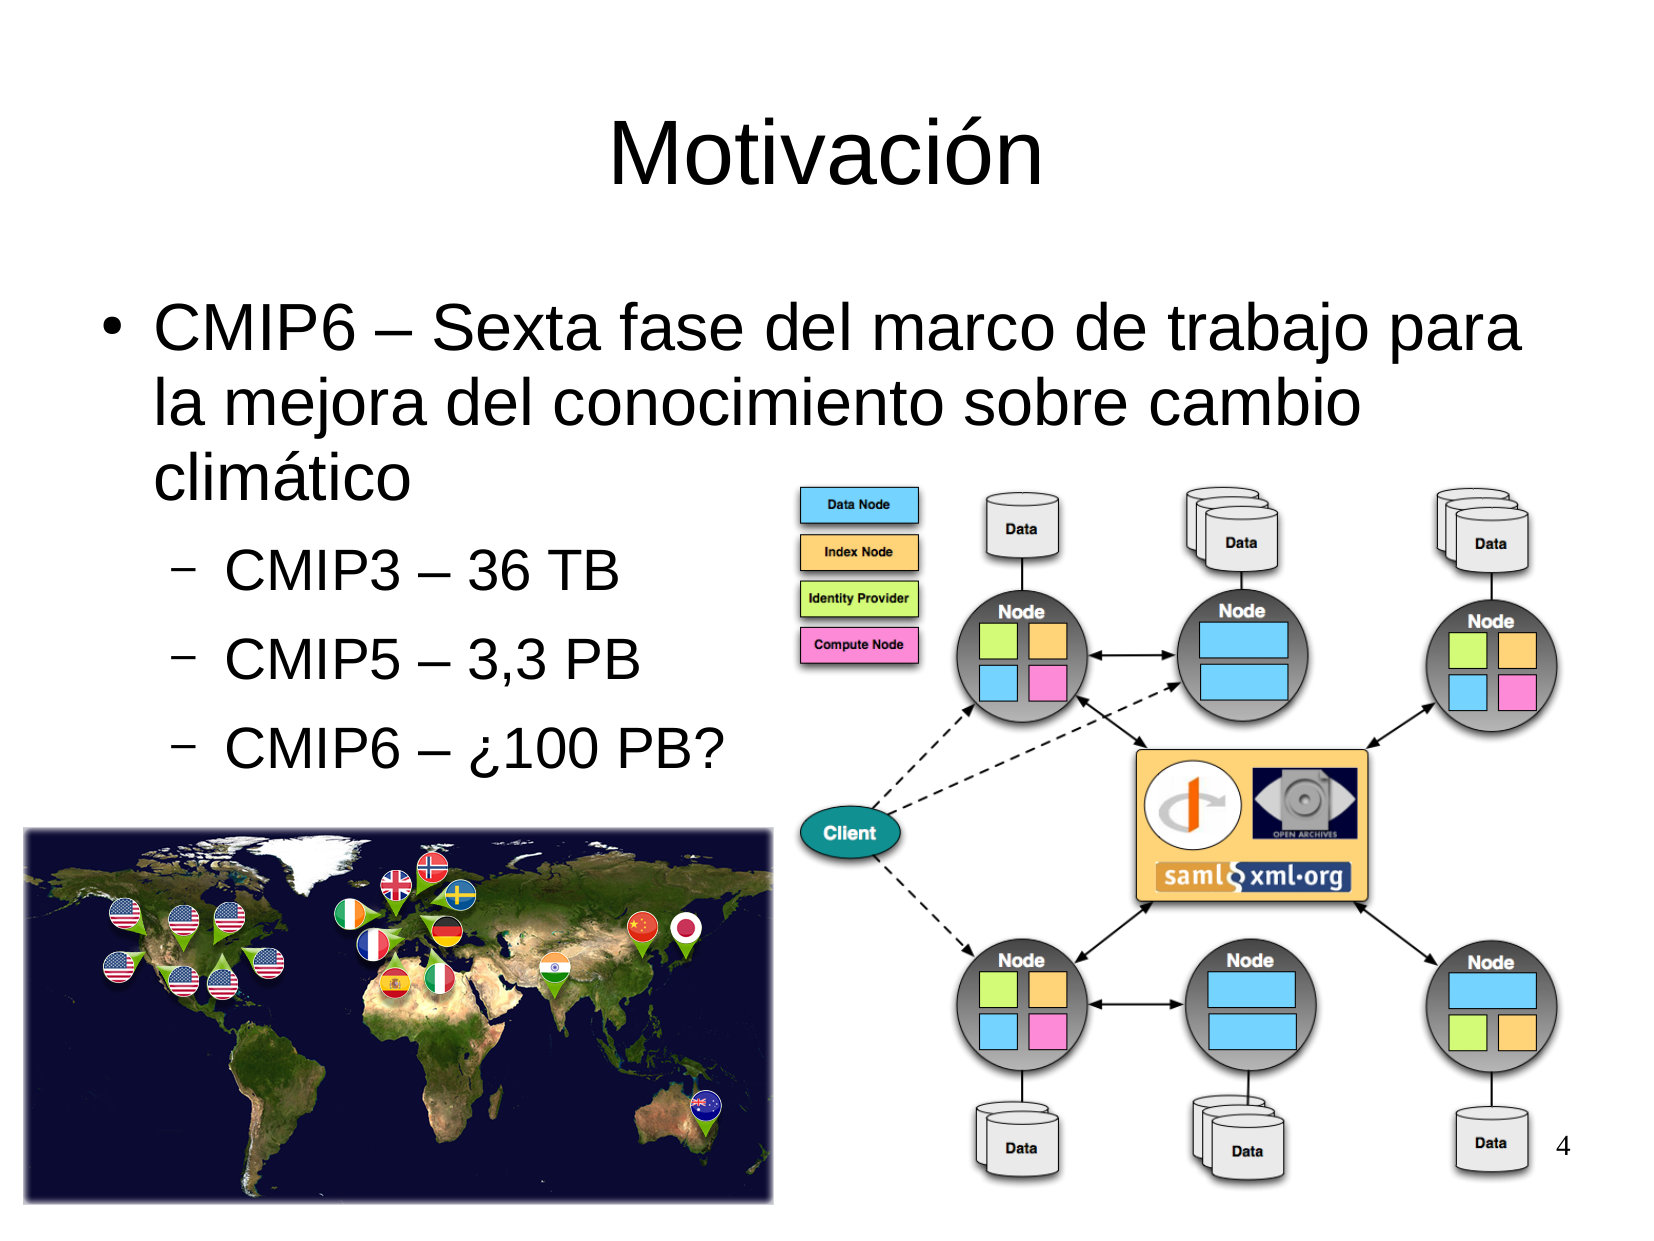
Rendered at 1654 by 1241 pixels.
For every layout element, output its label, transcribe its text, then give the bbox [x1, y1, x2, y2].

title Motivación [82, 49, 1571, 257]
picture [779, 470, 1578, 1205]
picture [23, 827, 774, 1205]
list CMIP6 – Sexta fase del marco de trabajo para la mejora del conocimiento sobre cambio climático CMIP3 – 36 TB CMIP5 – 3,3 PB CMIP6 – ¿100 PB? [82, 290, 1571, 1010]
